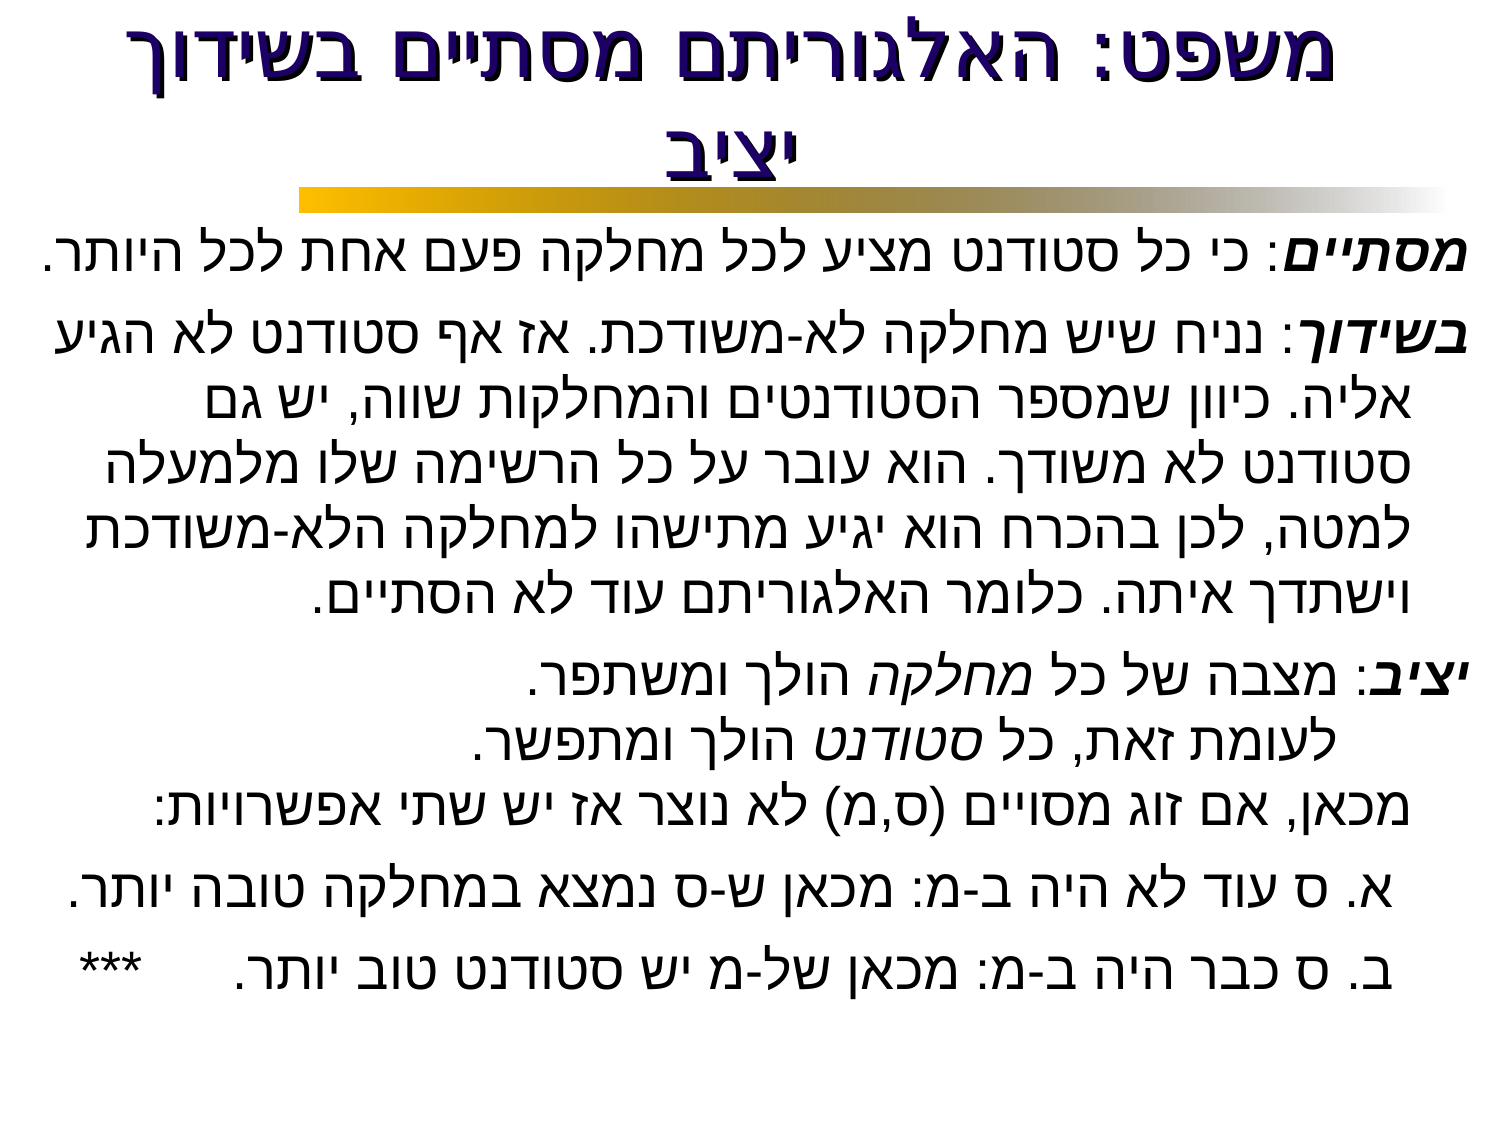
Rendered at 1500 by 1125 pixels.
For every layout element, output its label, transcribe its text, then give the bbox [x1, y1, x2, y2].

title משפט: האלגוריתם מסתיים בשידוך יציב [74, 37, 1388, 150]
list מסתיים: כי כל סטודנט מציע לכל מחלקה פעם אחת לכל היותר. בשידוך: נניח שיש מחלקה לא-משודכת. אז אף סטודנט לא הגיע אליה. כיוון שמספר הסטודנטים והמחלקות שווה, יש גם סטודנט לא משודך. הוא עובר על כל הרשימה שלו מלמעלה למטה, לכן בהכרח הוא יגיע מתישהו למחלקה הלא-משודכת וישתדך איתה. כלומר האלגוריתם עוד לא הסתיים. יציב: מצבה של כל מחלקה הולך ומשתפר. לעומת זאת, כל סטודנט הולך ומתפשר. מכאן, אם זוג מסויים (ס,מ) לא נוצר אז יש שתי אפשרויות: א. ס עוד לא היה ב-מ: מכאן ש-ס נמצא במחלקה טובה יותר. ב. ס כבר היה ב-מ: מכאן של-מ יש סטודנט טוב יותר. *** [15, 210, 1486, 1096]
